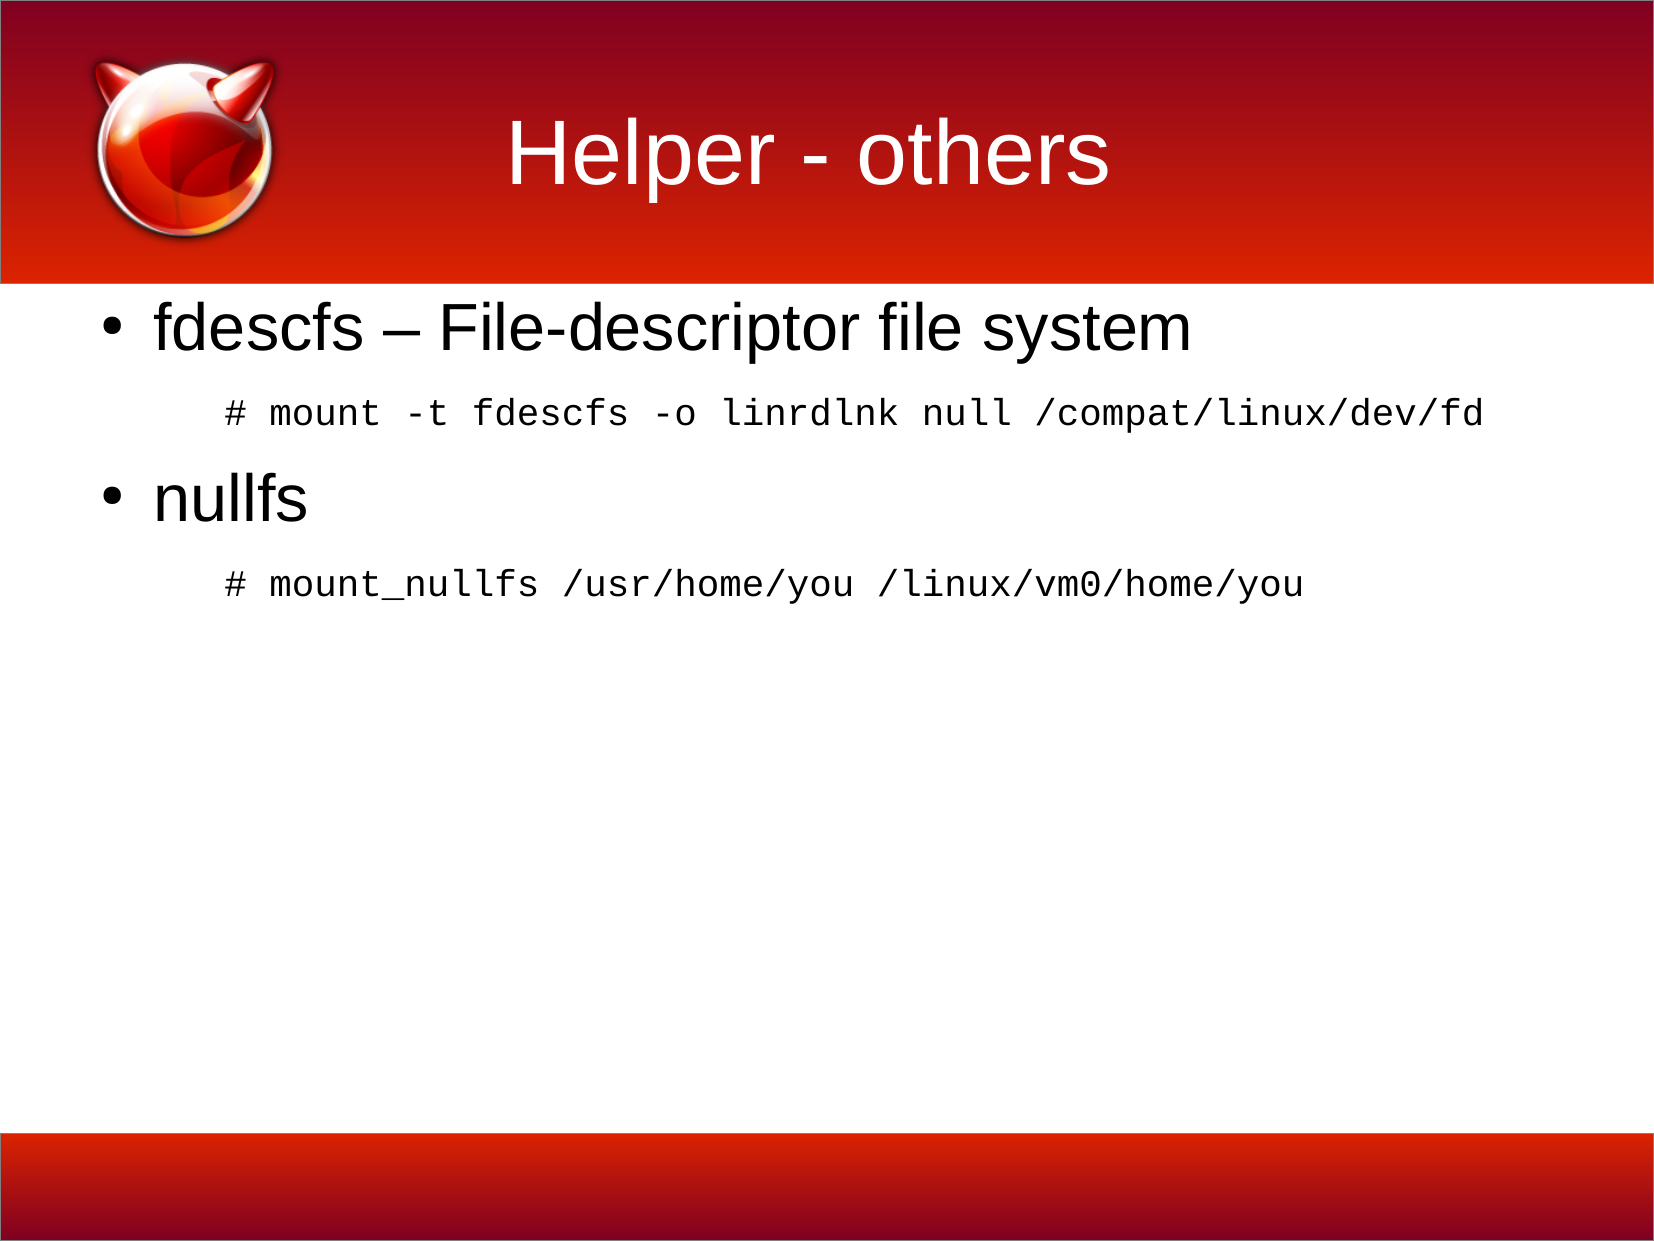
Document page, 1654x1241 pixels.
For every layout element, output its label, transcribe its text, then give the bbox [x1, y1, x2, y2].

title Helper - others [82, 49, 1536, 257]
list fdescfs – File-descriptor file system # mount -t fdescfs -o linrdlnk null /compat/linux/dev/fd nullfs # mount_nullfs /usr/home/you /linux/vm0/home/you [82, 290, 1538, 1010]
